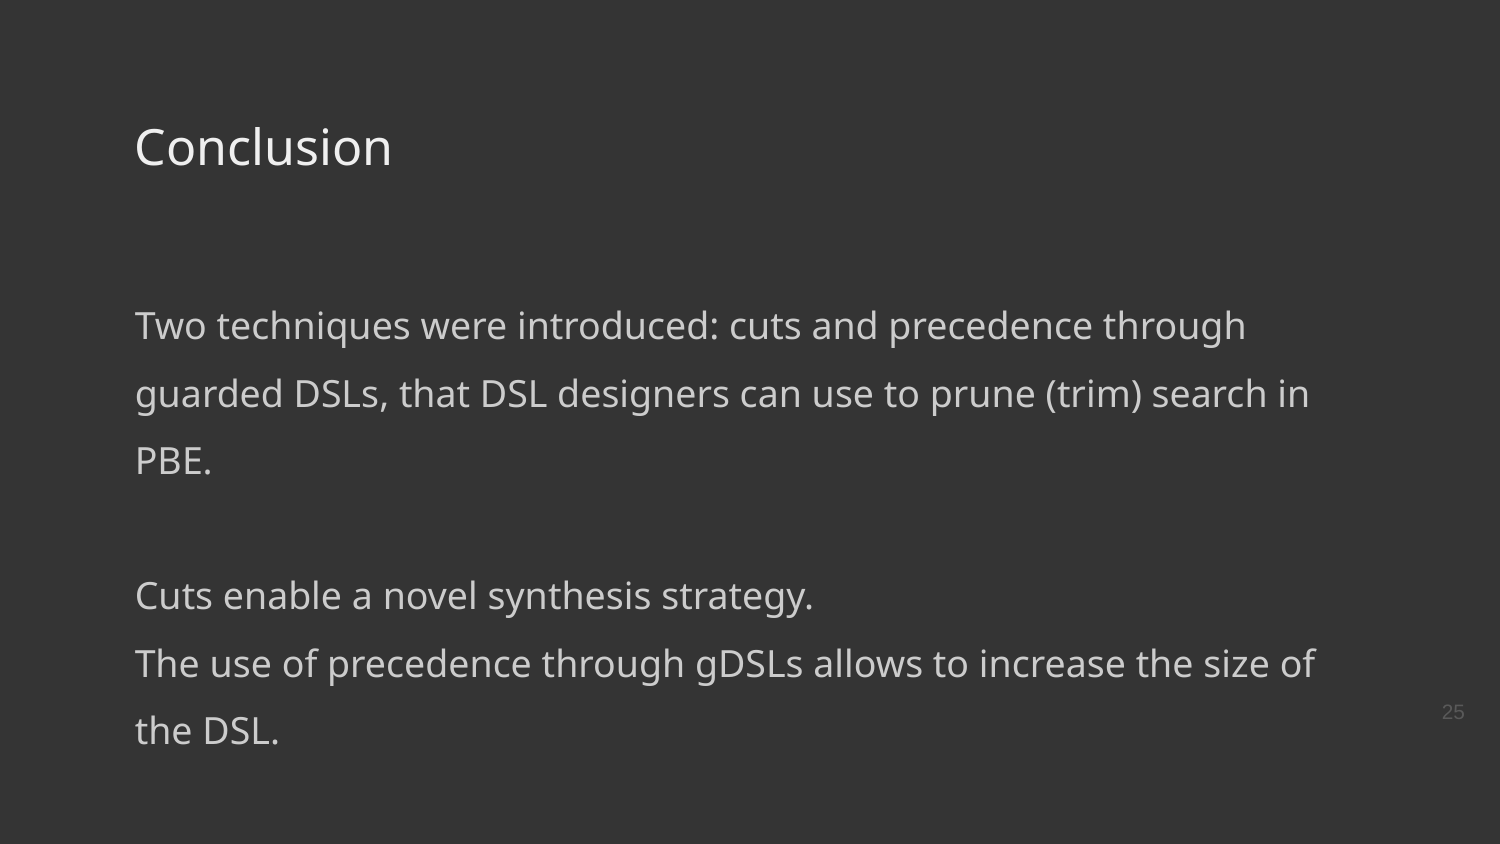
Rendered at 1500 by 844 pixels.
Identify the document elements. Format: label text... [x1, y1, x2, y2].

text_box Two techniques were introduced: cuts and precedence through guarded DSLs, that DSL designers can use to prune (trim) search in PBE. Cuts enable a novel synthesis strategy. The use of precedence through gDSLs allows to increase the size of the DSL. [119, 265, 1399, 836]
slide_number <number> [1389, 679, 1480, 744]
text_box Conclusion [119, 100, 1381, 191]
